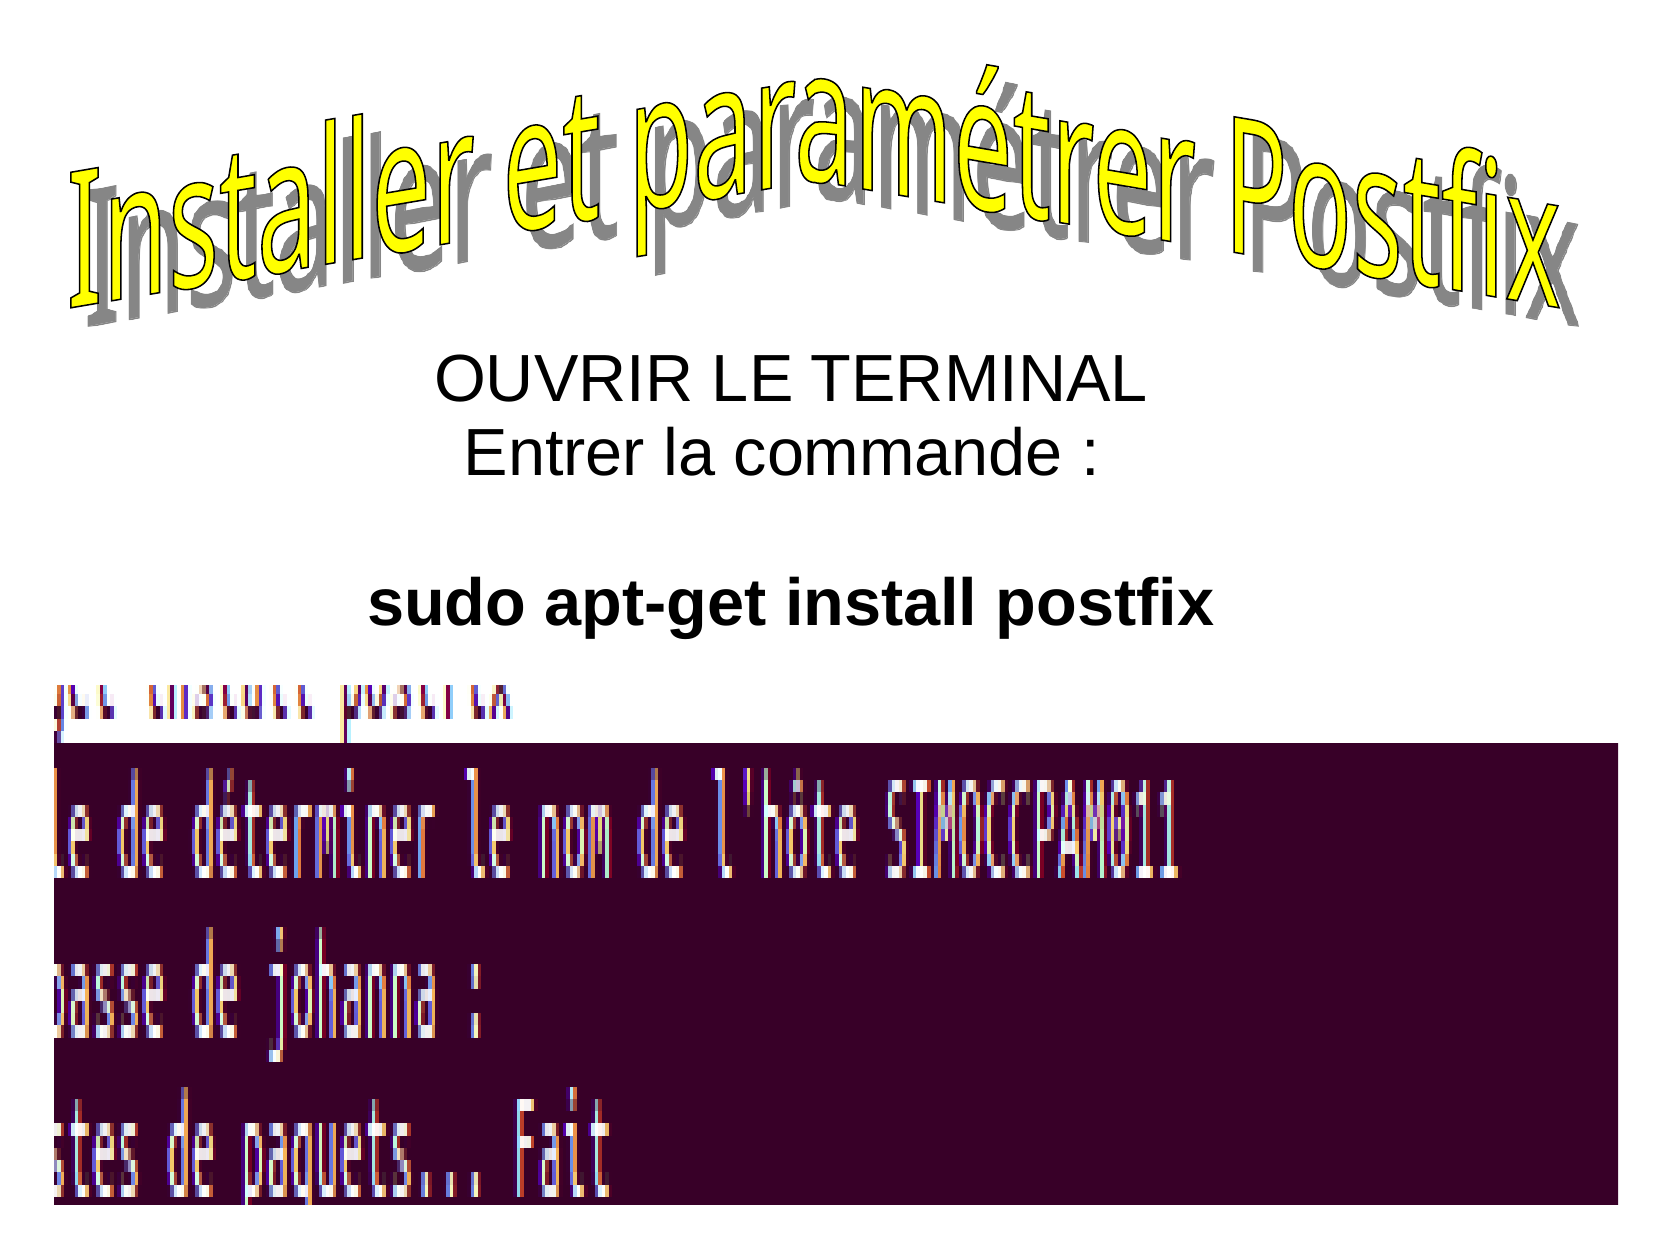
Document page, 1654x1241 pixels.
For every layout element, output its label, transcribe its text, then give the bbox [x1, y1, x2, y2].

text_box Installer et paramétrer Postfix [508, 124, 557, 231]
text_box Installer et paramétrer Postfix [698, 92, 745, 200]
text_box Installer et paramétrer Postfix [799, 78, 846, 186]
text_box Installer et paramétrer Postfix [1234, 116, 1283, 254]
text_box Installer et paramétrer Postfix [563, 95, 599, 222]
text_box Installer et paramétrer Postfix [1404, 158, 1439, 288]
text_box Installer et paramétrer Postfix [761, 81, 795, 190]
text_box Installer et paramétrer Postfix [958, 105, 1008, 213]
text_box Installer et paramétrer Postfix [70, 167, 99, 308]
text_box Installer et paramétrer Postfix [111, 192, 160, 301]
picture [54, 685, 1619, 1205]
text_box Installer et paramétrer Postfix [1098, 129, 1147, 237]
text_box Installer et paramétrer Postfix [377, 147, 426, 253]
text_box Installer et paramétrer Postfix [220, 154, 255, 281]
text_box Installer et paramétrer Postfix [1014, 91, 1049, 222]
subtitle OUVRIR LE TERMINAL Entrer la commande : sudo apt-get install postfix [248, 283, 1335, 685]
text_box Installer et paramétrer Postfix [976, 64, 999, 95]
text_box Installer et paramétrer Postfix [1486, 193, 1496, 297]
text_box Installer et paramétrer Postfix [1161, 138, 1195, 242]
text_box Installer et paramétrer Postfix [1506, 197, 1560, 308]
text_box Installer et paramétrer Postfix [1357, 173, 1399, 279]
text_box Installer et paramétrer Postfix [352, 113, 363, 260]
text_box Installer et paramétrer Postfix [1442, 147, 1482, 292]
text_box Installer et paramétrer Postfix [1059, 120, 1094, 225]
text_box Installer et paramétrer Postfix [1293, 163, 1347, 270]
text_box Installer et paramétrer Postfix [862, 87, 945, 203]
text_box Installer et paramétrer Postfix [637, 102, 688, 257]
text_box Installer et paramétrer Postfix [261, 167, 309, 275]
text_box Installer et paramétrer Postfix [440, 136, 474, 245]
text_box Installer et paramétrer Postfix [173, 182, 215, 290]
text_box Installer et paramétrer Postfix [325, 118, 335, 265]
